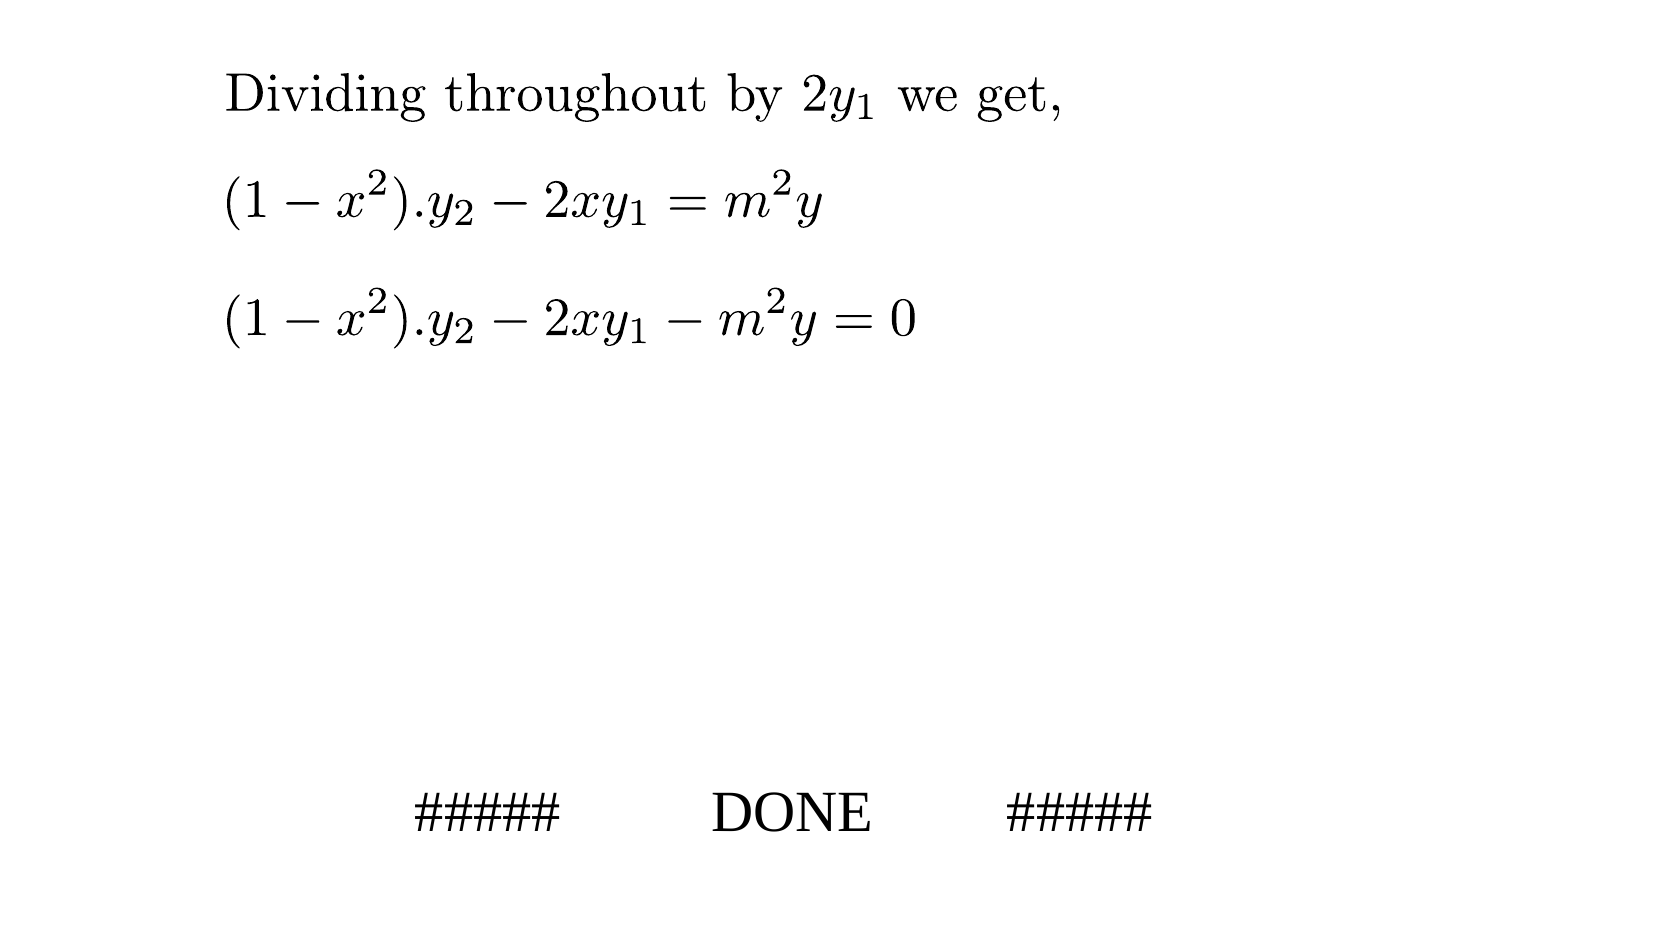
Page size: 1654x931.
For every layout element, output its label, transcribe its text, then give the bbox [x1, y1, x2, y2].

text_box [226, 73, 1060, 122]
text_box [224, 287, 915, 349]
title ##### DONE ##### [47, 37, 1607, 886]
text_box [224, 169, 822, 231]
